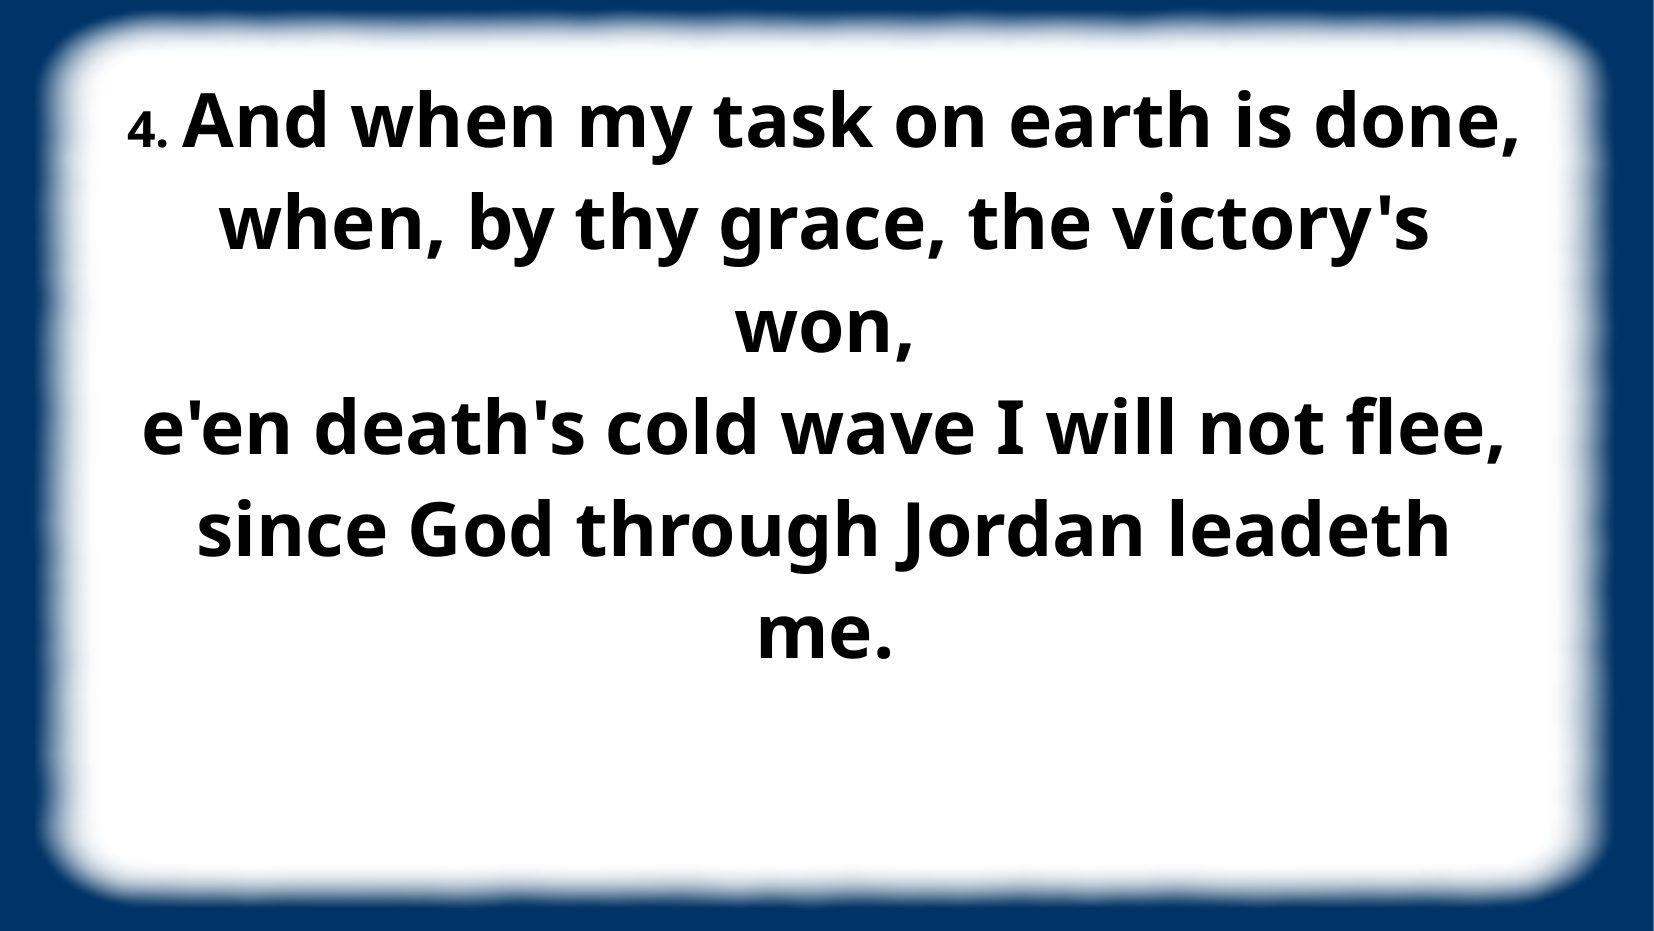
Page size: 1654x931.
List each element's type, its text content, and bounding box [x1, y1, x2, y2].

picture [0, 0, 1654, 931]
text_box 4. And when my task on earth is done, when, by thy grace, the victory's won, e'en death's cold wave I will not flee, since God through Jordan leadeth me. [105, 60, 1546, 525]
